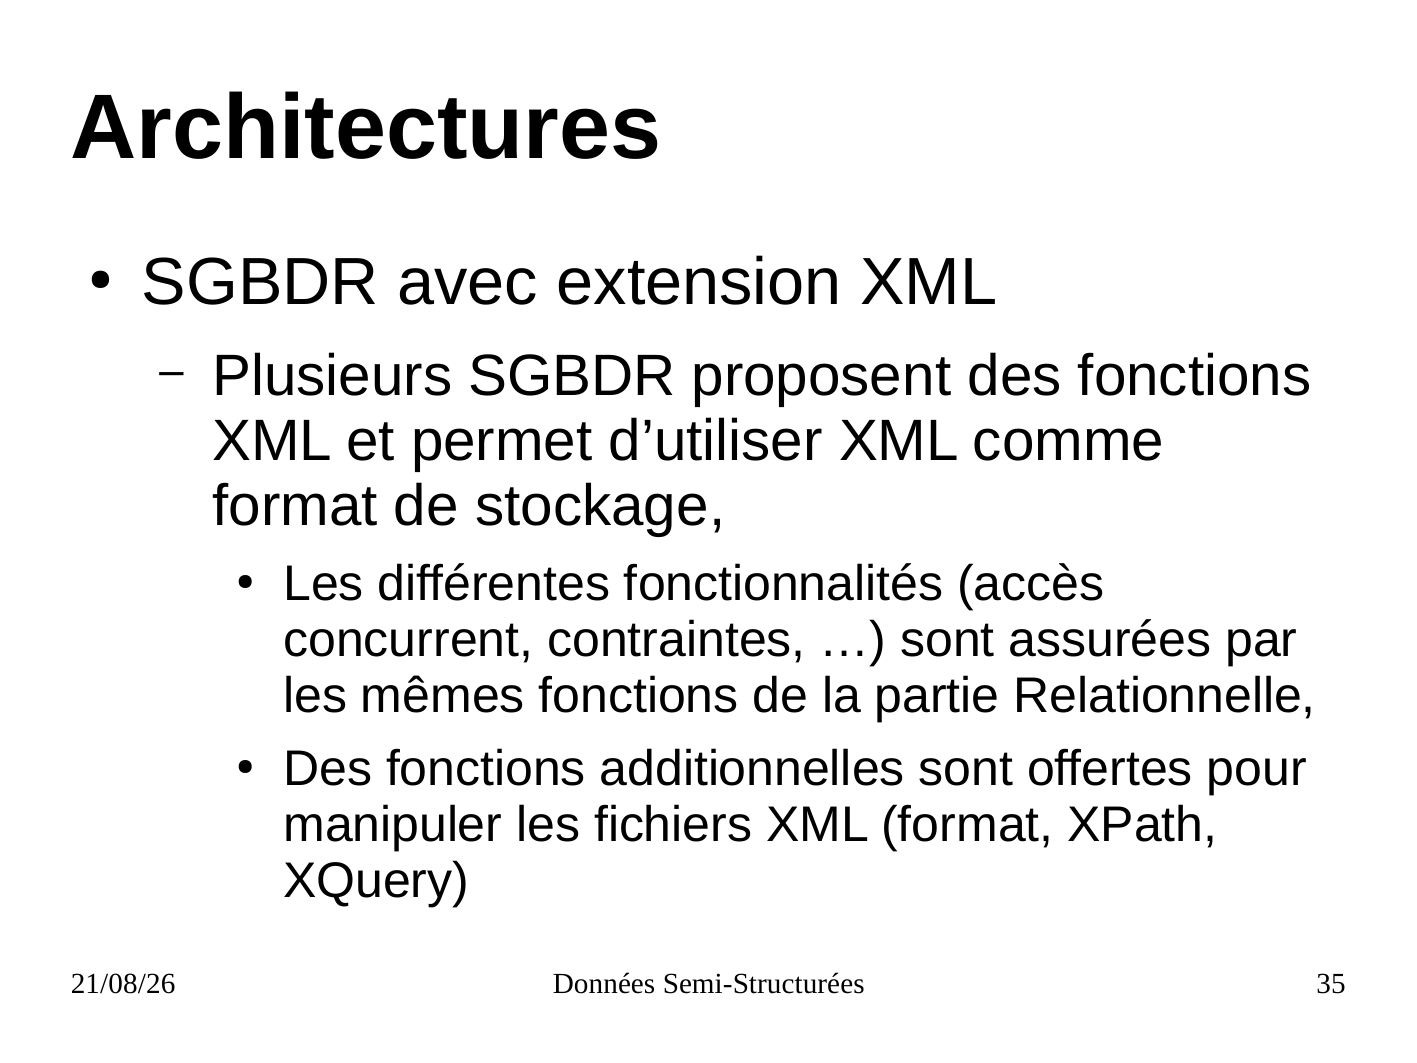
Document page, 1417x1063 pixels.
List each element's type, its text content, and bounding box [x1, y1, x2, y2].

title Architectures [70, 42, 1346, 212]
list SGBDR avec extension XML Plusieurs SGBDR proposent des fonctions XML et permet d’utiliser XML comme format de stockage, Les différentes fonctionnalités (accès concurrent, contraintes, …) sont assurées par les mêmes fonctions de la partie Relationnelle, Des fonctions additionnelles sont offertes pour manipuler les fichiers XML (format, XPath, XQuery) [70, 244, 1346, 925]
